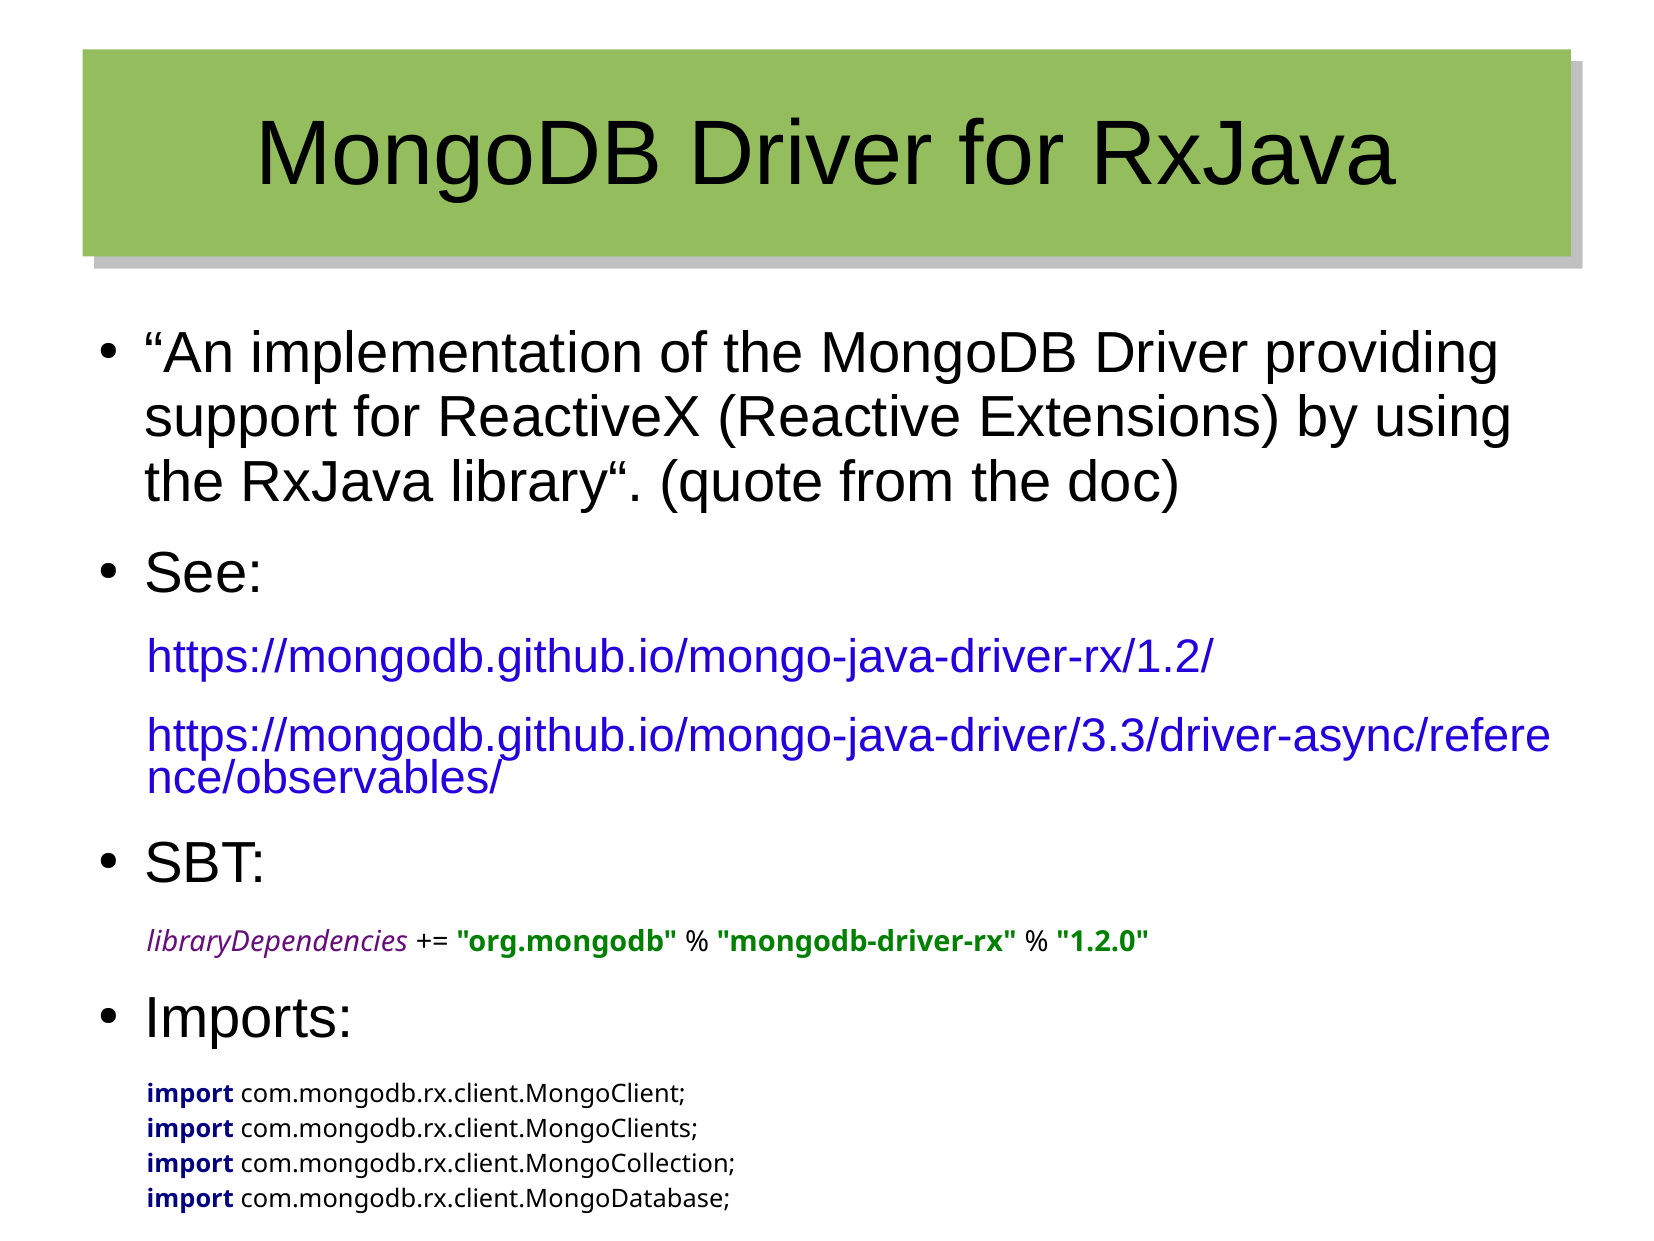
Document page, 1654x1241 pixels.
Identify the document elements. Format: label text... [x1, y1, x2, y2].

list “An implementation of the MongoDB Driver providing support for ReactiveX (Reactive Extensions) by using the RxJava library“. (quote from the doc) See: https://mongodb.github.io/mongo-java-driver-rx/1.2/ https://mongodb.github.io/mongo-java-driver/3.3/driver-async/reference/observables/ SBT: libraryDependencies += "org.mongodb" % "mongodb-driver-rx" % "1.2.0" Imports: import com.mongodb.rx.client.MongoClient; import com.mongodb.rx.client.MongoClients; import com.mongodb.rx.client.MongoCollection; import com.mongodb.rx.client.MongoDatabase; [82, 319, 1571, 1211]
title MongoDB Driver for RxJava [82, 49, 1571, 257]
